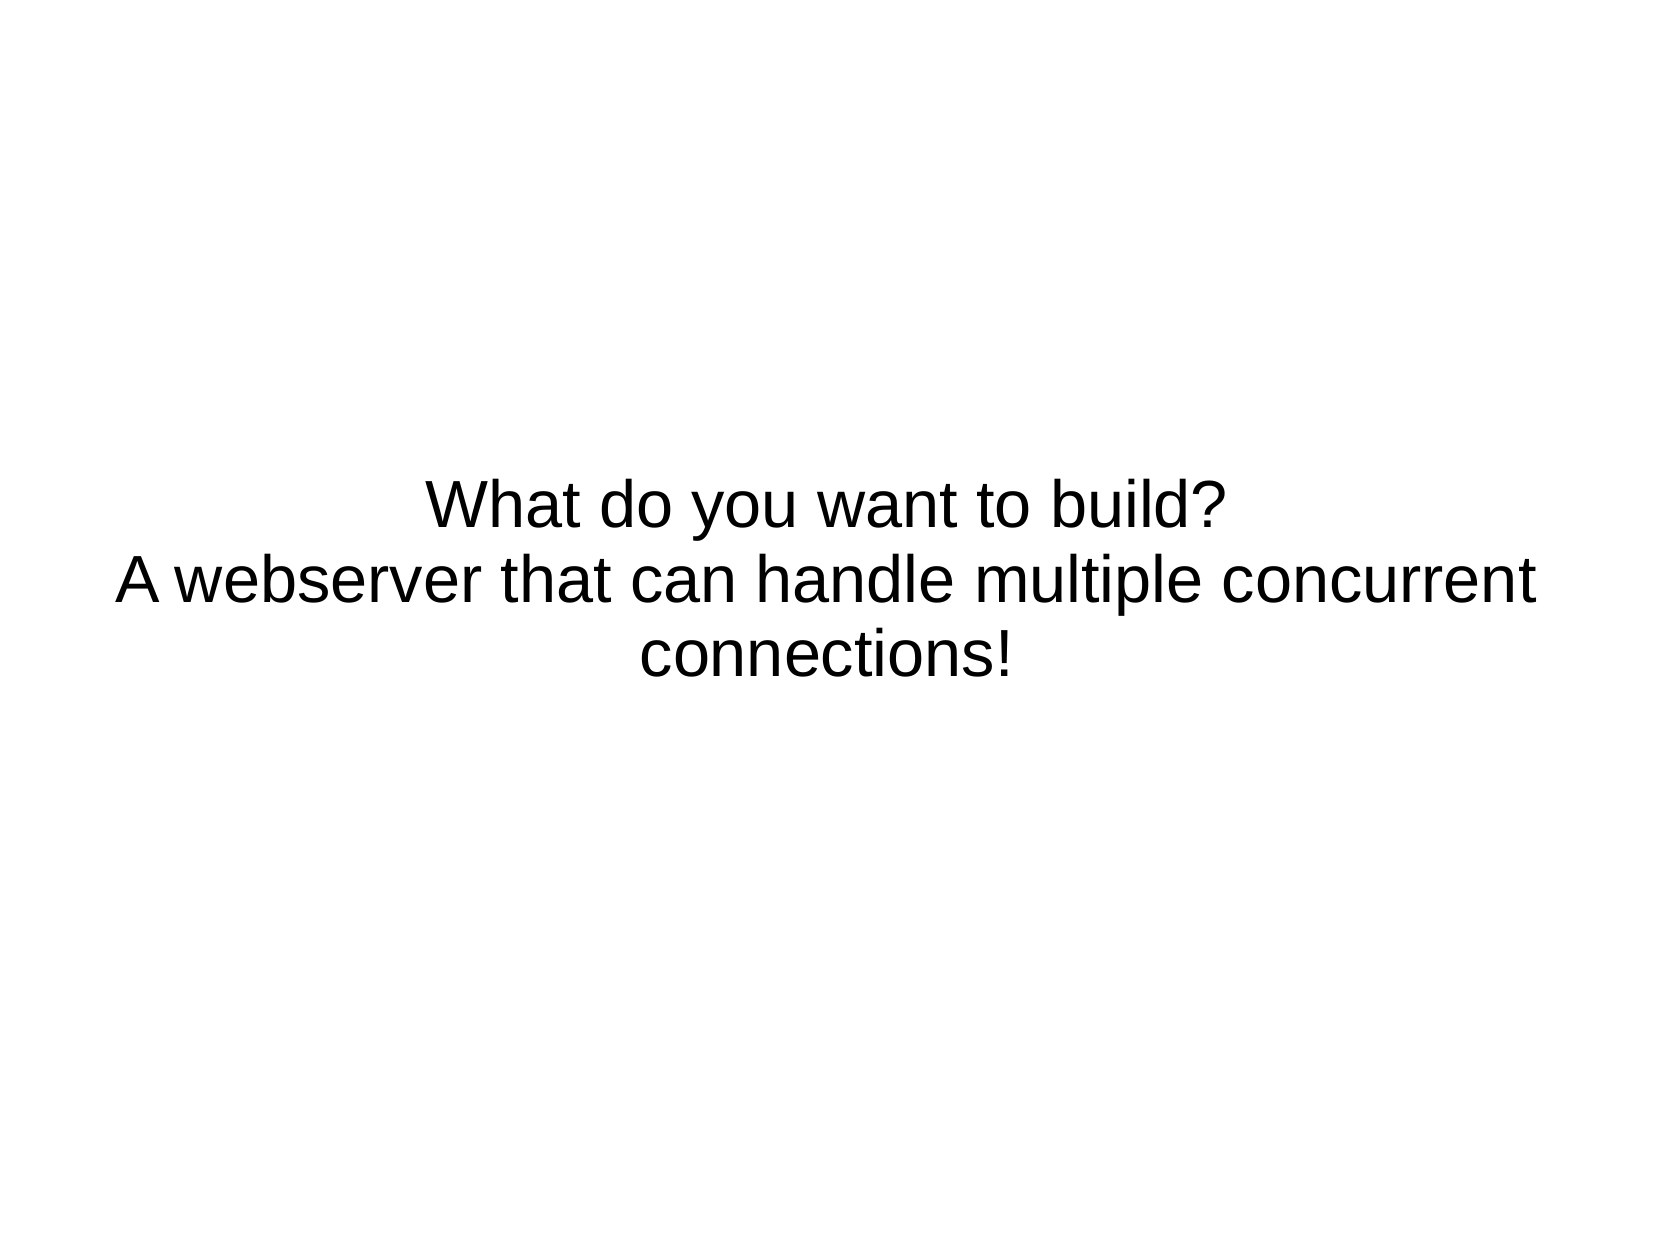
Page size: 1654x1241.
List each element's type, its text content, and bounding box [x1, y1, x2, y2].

subtitle What do you want to build? A webserver that can handle multiple concurrent connections! [82, 56, 1571, 1102]
